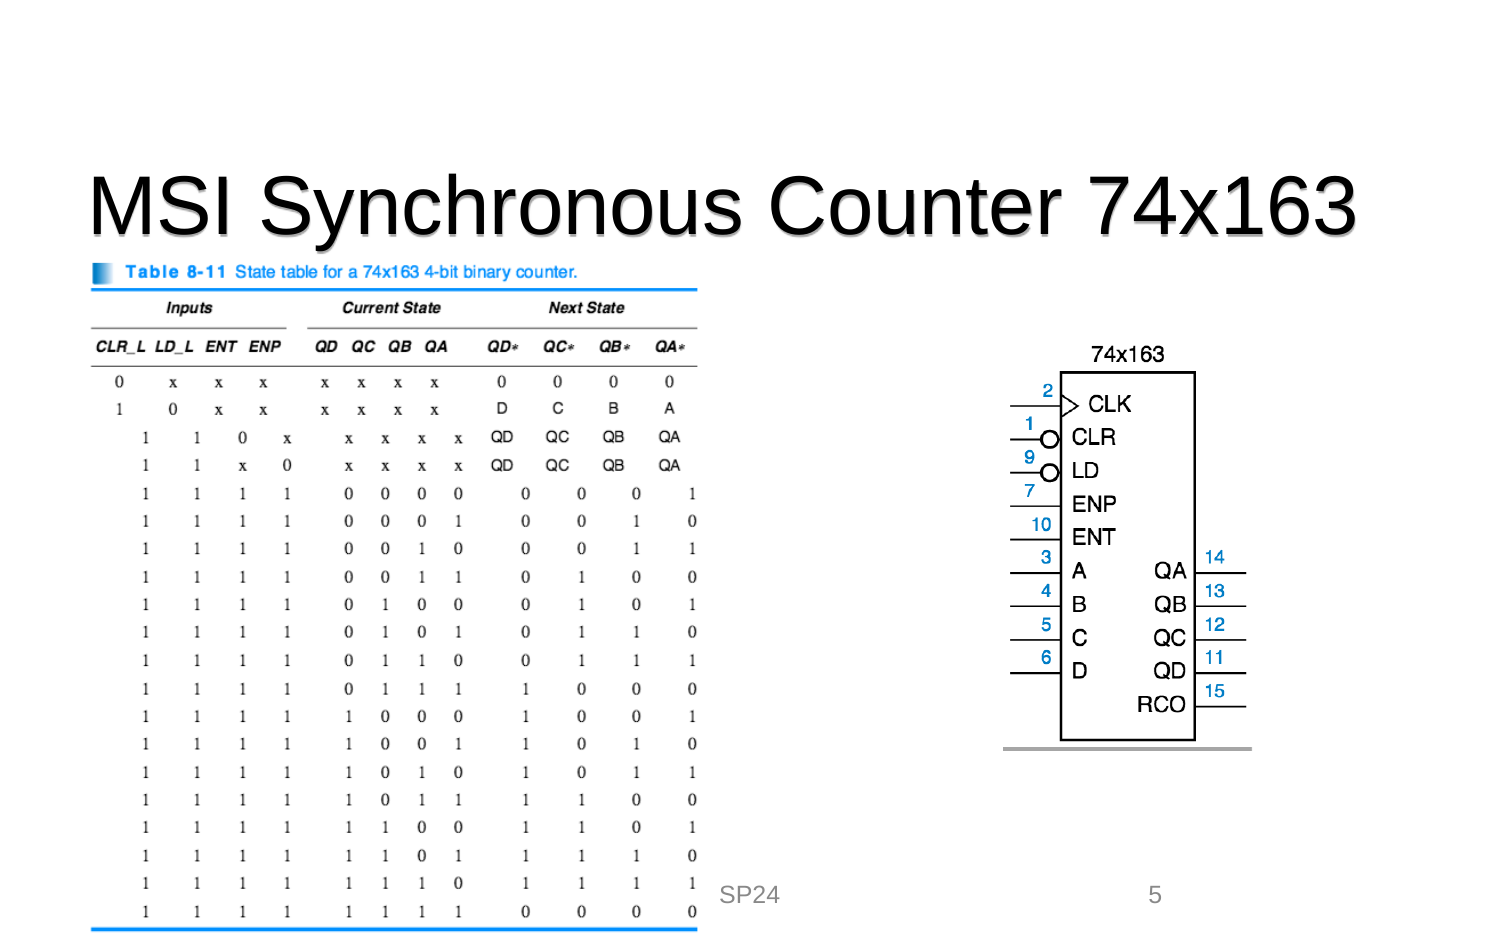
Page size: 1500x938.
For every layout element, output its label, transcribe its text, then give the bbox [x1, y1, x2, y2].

slide_number <number> [1133, 868, 1471, 919]
picture [1003, 341, 1254, 747]
picture [72, 255, 710, 938]
title MSI Synchronous Counter 74x163 [72, 143, 1434, 251]
footer SP24 [710, 868, 1004, 919]
